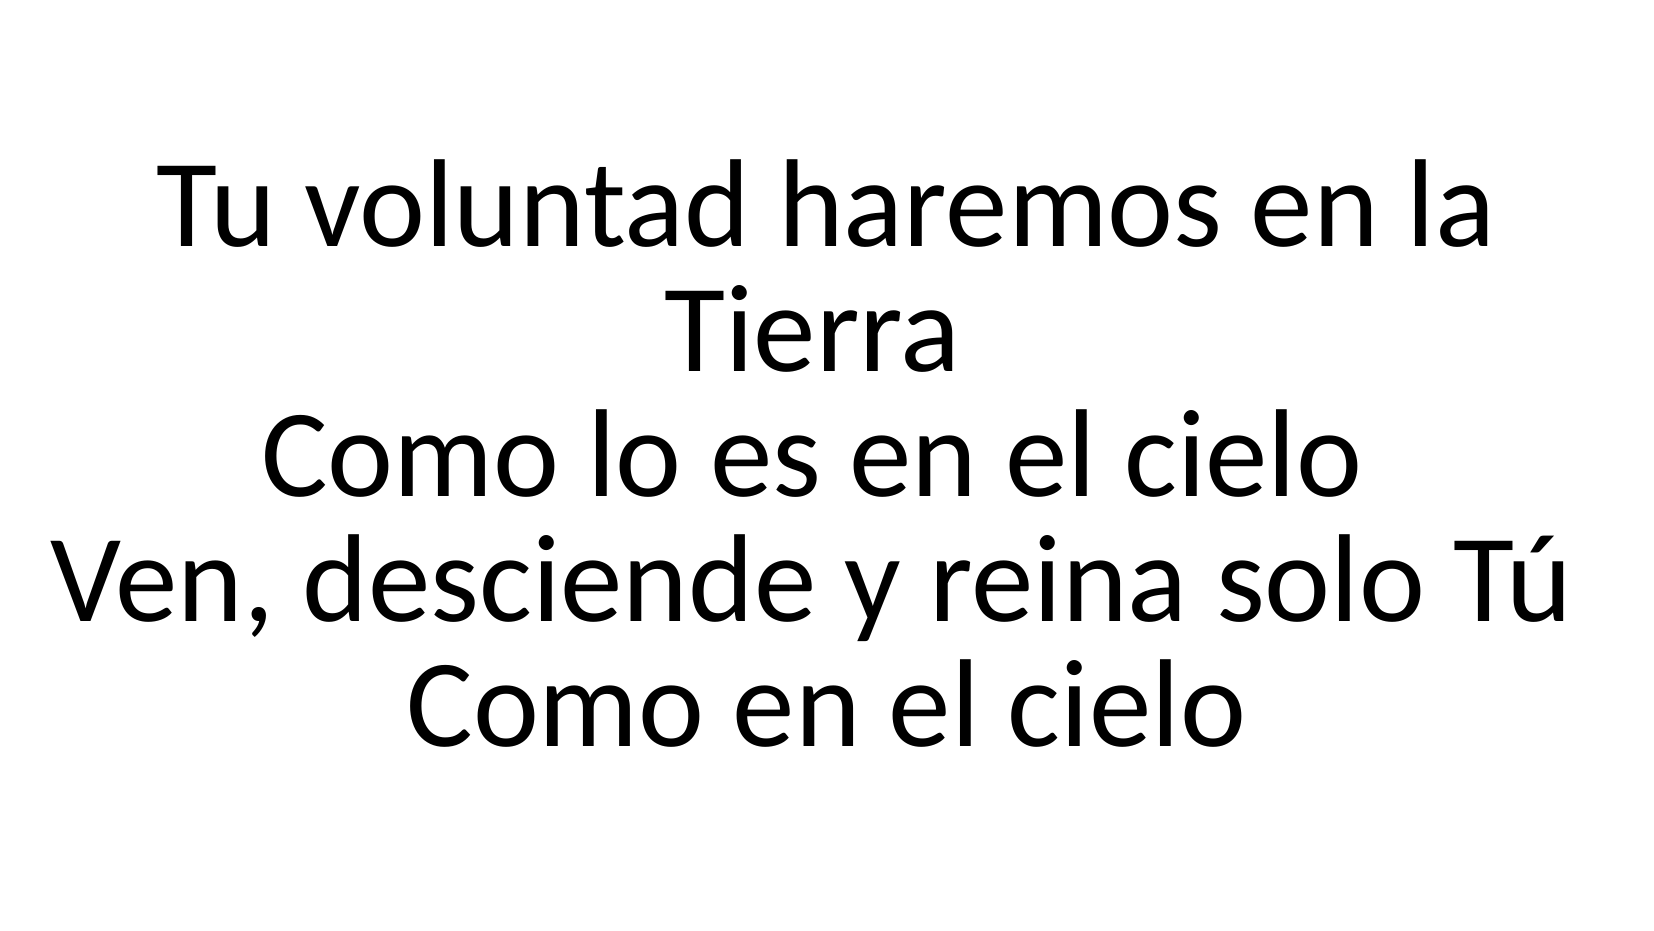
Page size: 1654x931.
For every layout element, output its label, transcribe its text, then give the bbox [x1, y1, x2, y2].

title Tu voluntad haremos en la Tierra Como lo es en el cielo Ven, desciende y reina solo Tú Como en el cielo [0, 0, 1654, 931]
